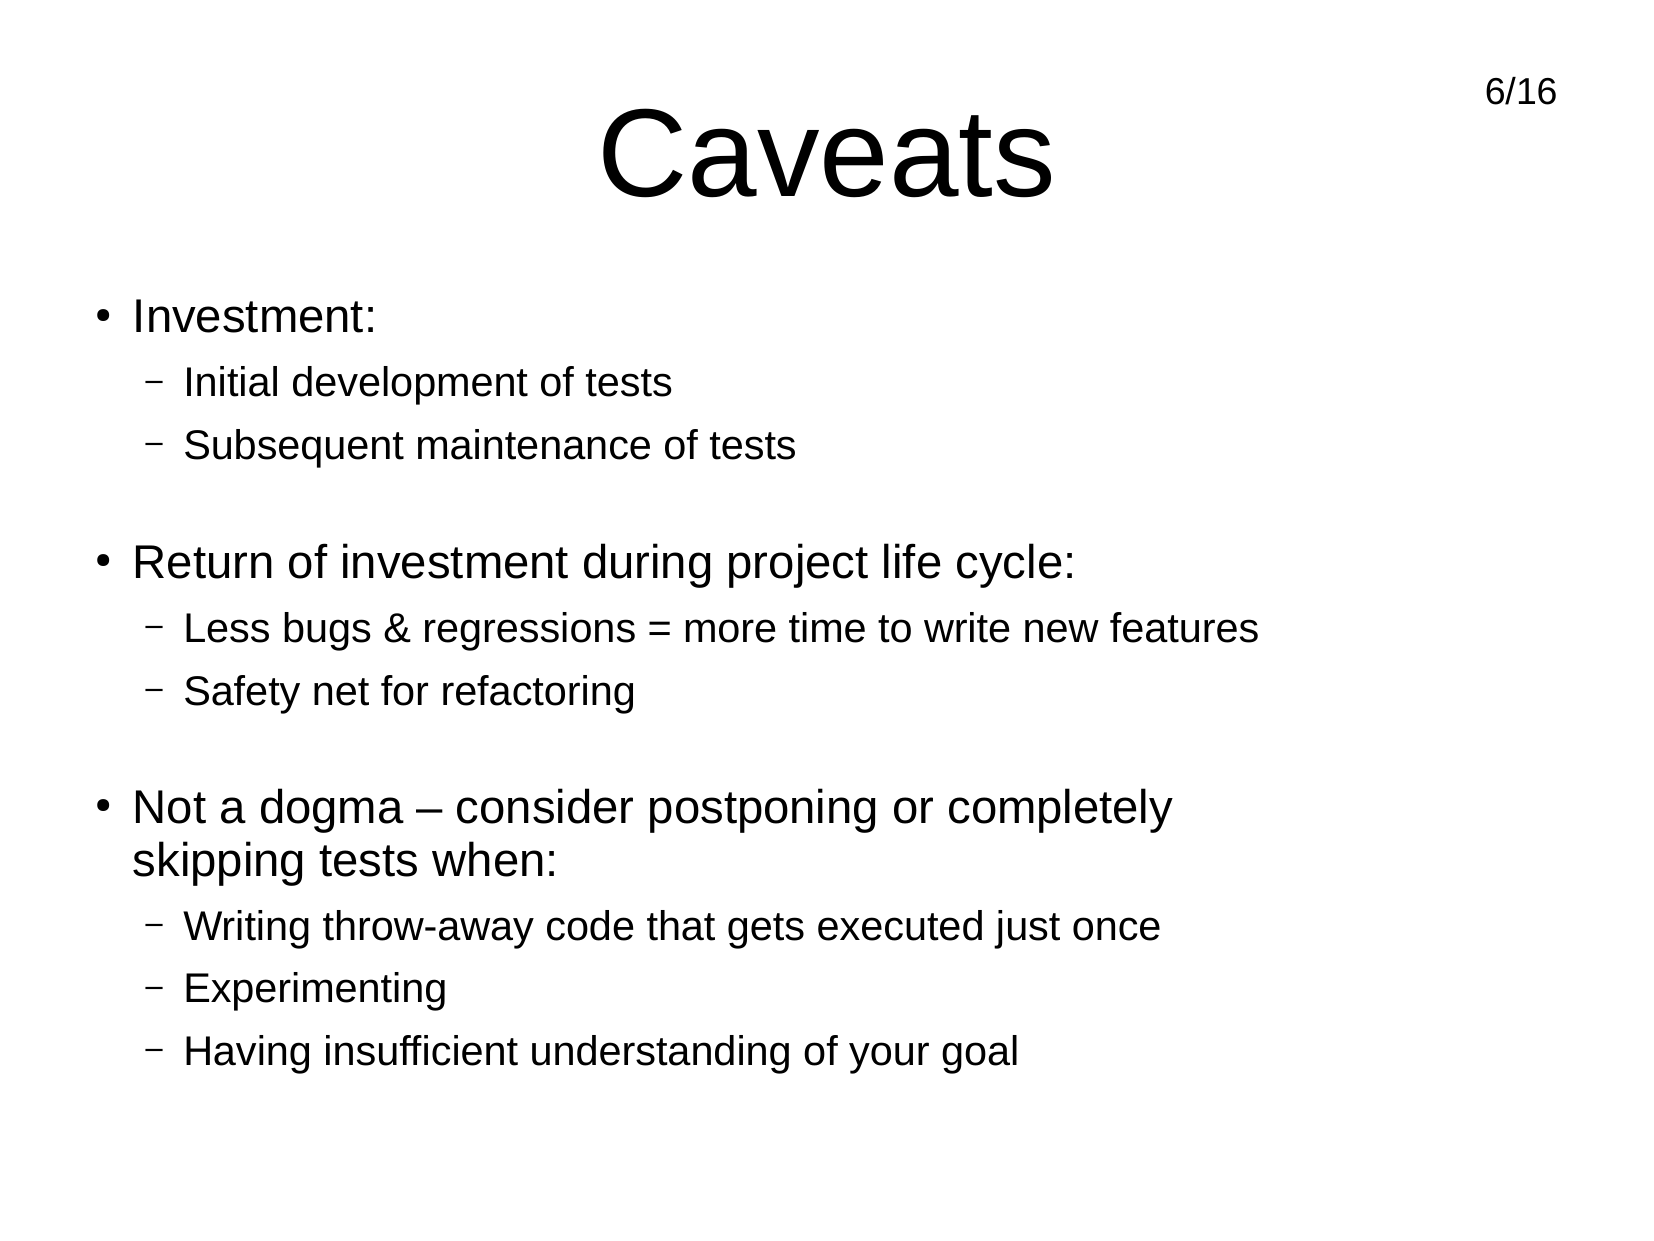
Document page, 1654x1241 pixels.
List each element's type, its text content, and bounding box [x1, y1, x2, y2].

list Investment: Initial development of tests Subsequent maintenance of tests Return of investment during project life cycle: Less bugs & regressions = more time to write new features Safety net for refactoring Not a dogma – consider postponing or completely skipping tests when: Writing throw-away code that gets executed just once Experimenting Having insufficient understanding of your goal [82, 290, 1571, 1081]
title Caveats [82, 49, 1571, 257]
text_box <number>/16 [1470, 63, 1606, 162]
